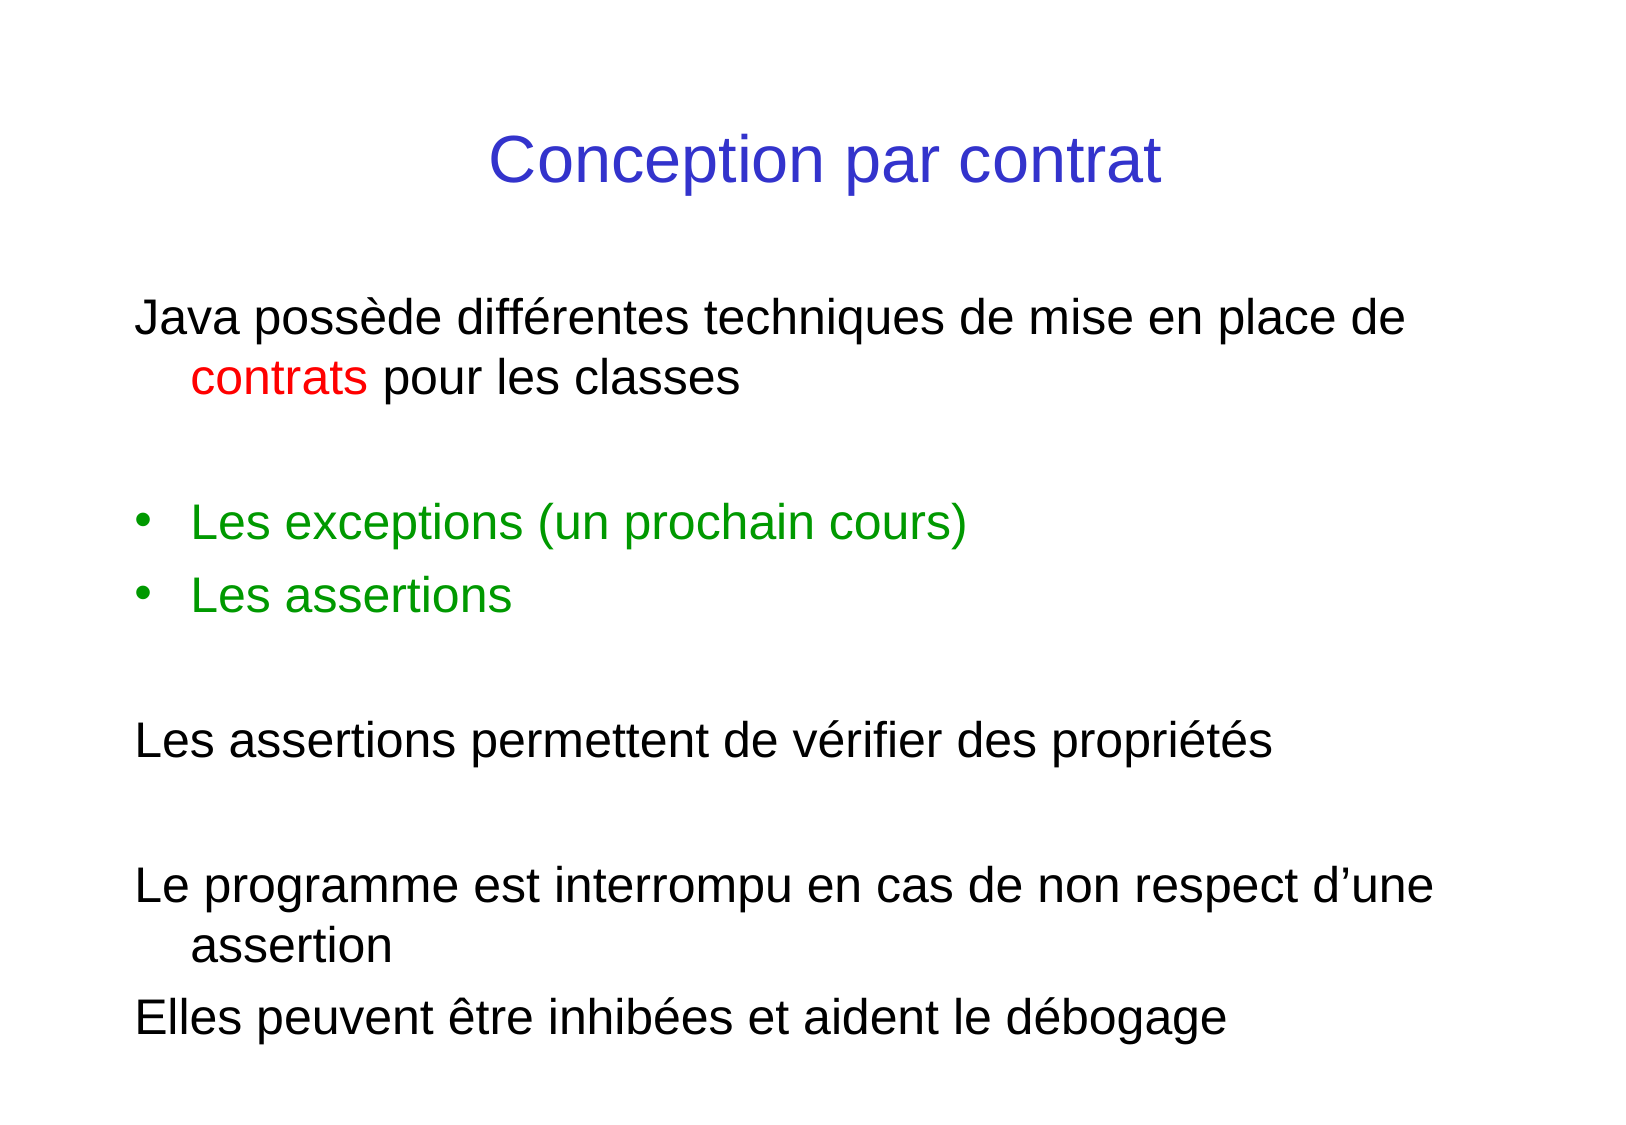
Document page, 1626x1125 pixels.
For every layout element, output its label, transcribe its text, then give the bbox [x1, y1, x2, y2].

text_box Java possède différentes techniques de mise en place de contrats pour les classes Les exceptions (un prochain cours) Les assertions Les assertions permettent de vérifier des propriétés Le programme est interrompu en cas de non respect d’une assertion Elles peuvent être inhibées et aident le débogage [119, 277, 1501, 1034]
text_box Conception par contrat [135, 62, 1517, 250]
